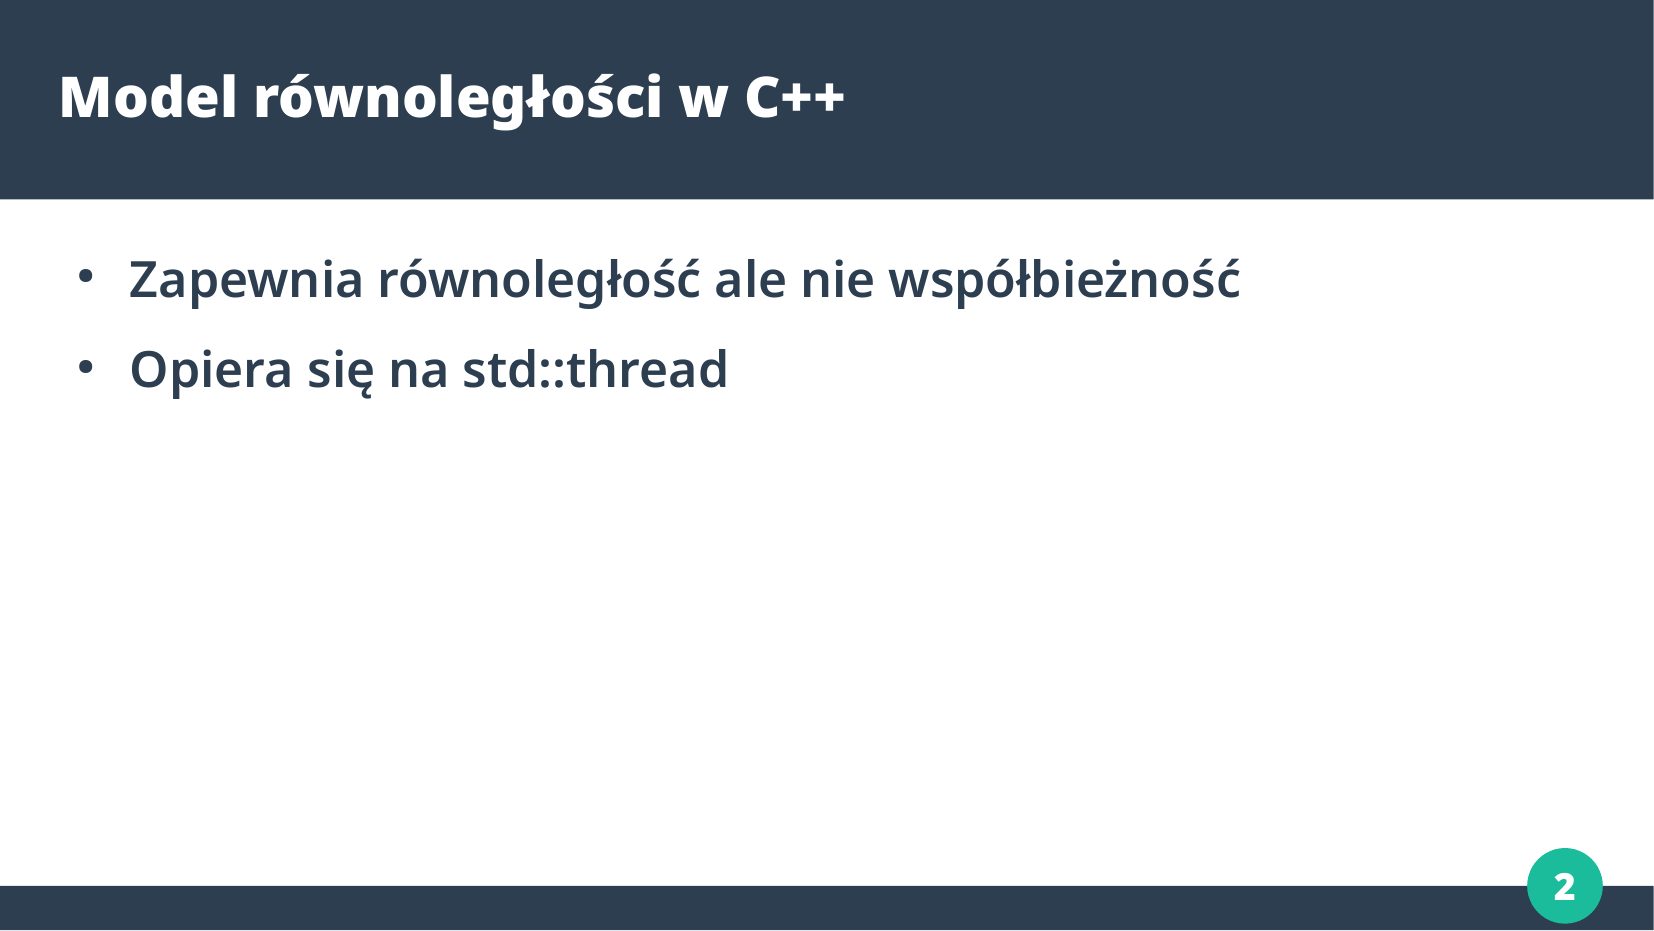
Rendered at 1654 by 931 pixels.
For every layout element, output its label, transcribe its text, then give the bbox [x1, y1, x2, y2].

list Zapewnia równoległość ale nie współbieżność Opiera się na std::thread [59, 243, 1595, 864]
title Model równoległości w C++ [59, 37, 1595, 156]
